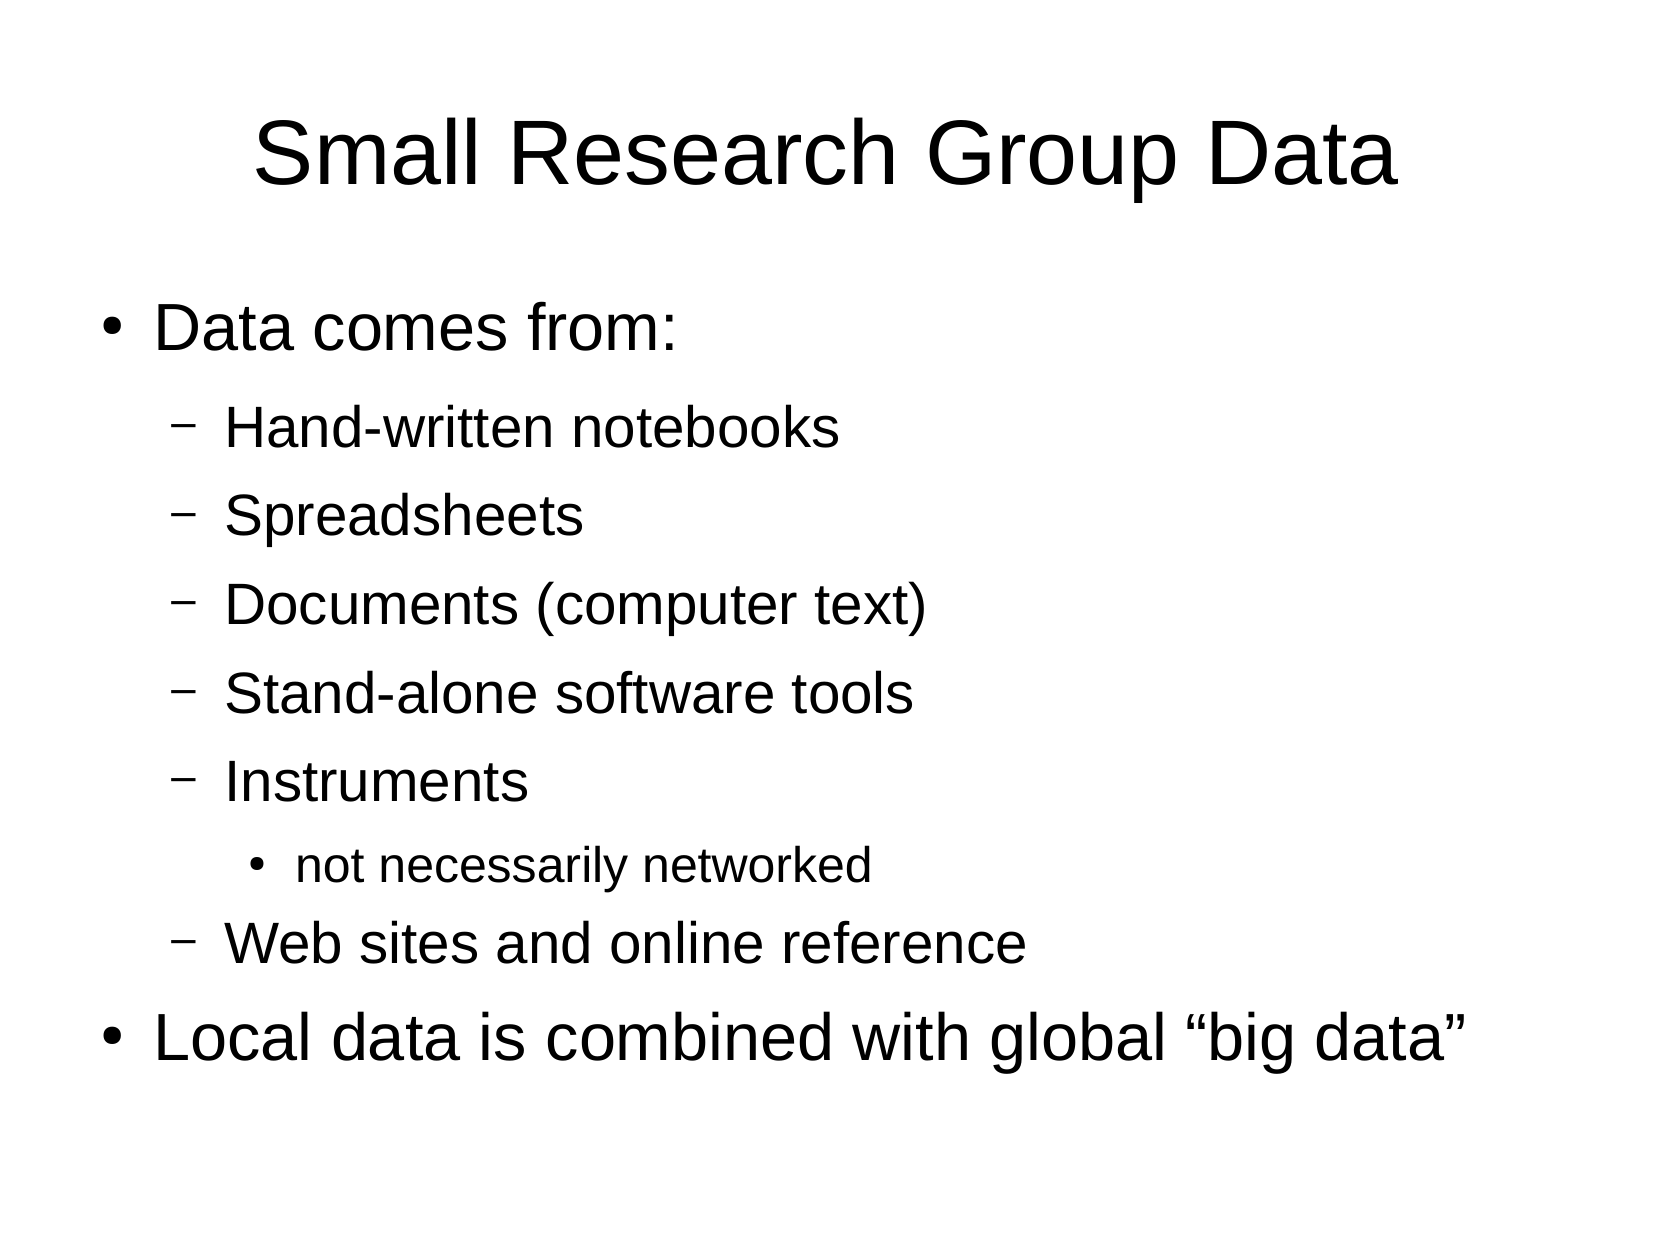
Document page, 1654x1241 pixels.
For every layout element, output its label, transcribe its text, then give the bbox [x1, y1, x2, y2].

title Small Research Group Data [82, 49, 1571, 257]
list Data comes from: Hand-written notebooks Spreadsheets Documents (computer text) Stand-alone software tools Instruments not necessarily networked Web sites and online reference Local data is combined with global “big data” [82, 290, 1571, 1109]
